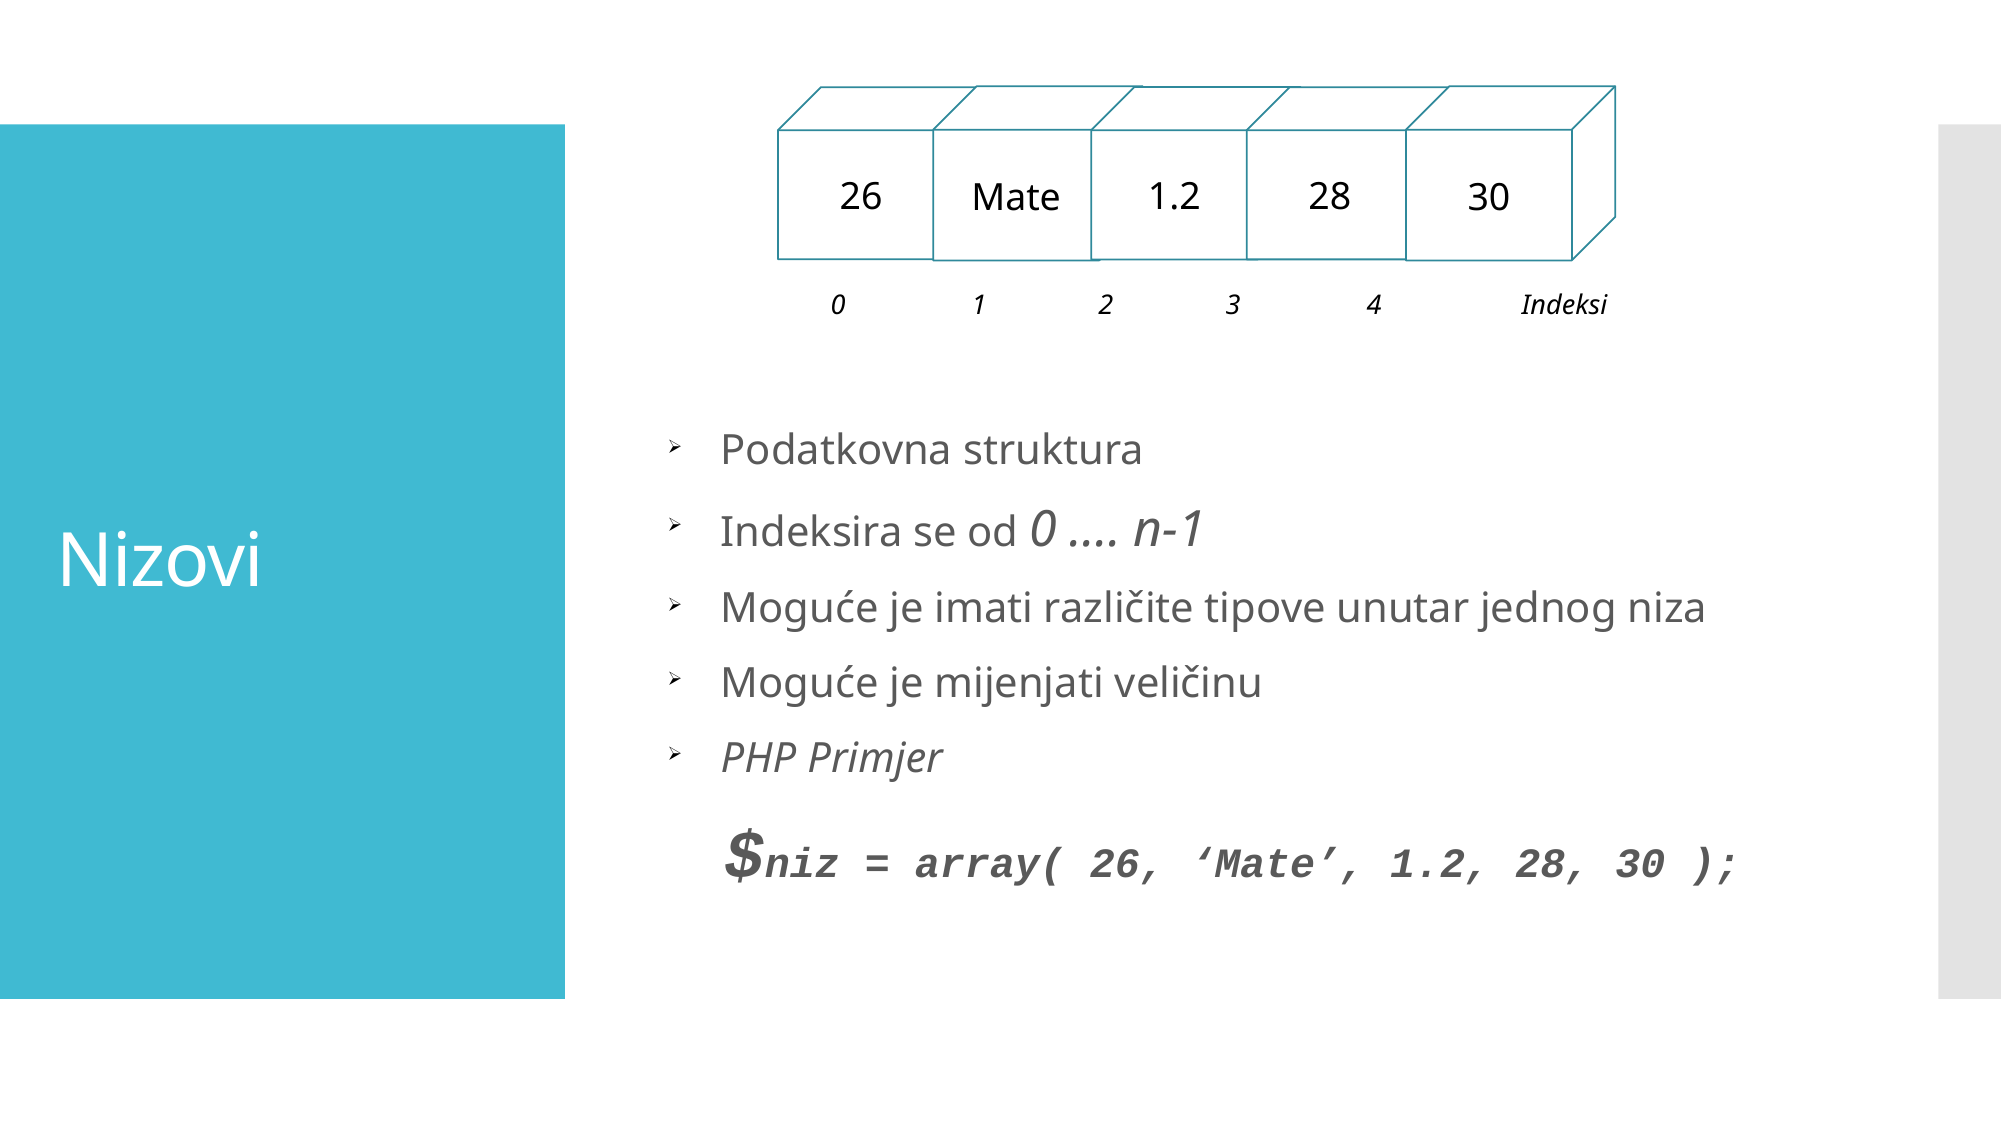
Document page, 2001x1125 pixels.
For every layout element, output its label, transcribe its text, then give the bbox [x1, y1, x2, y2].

title Nizovi [41, 184, 525, 940]
text_box 0 1 2 3 4 Indeksi [801, 279, 1871, 327]
text_box Mate [933, 86, 1143, 261]
list Podatkovna struktura Indeksira se od 0 .... n-1 Moguće je imati različite tipove unutar jednog niza Moguće je mijenjati veličinu PHP Primjer $niz = array( 26, ‘Mate’, 1.2, 28, 30 ); [634, 318, 1835, 1002]
text_box 26 [777, 87, 974, 259]
text_box 1.2 [1091, 87, 1288, 259]
text_box 28 [1246, 87, 1447, 259]
text_box 30 [1405, 86, 1616, 261]
